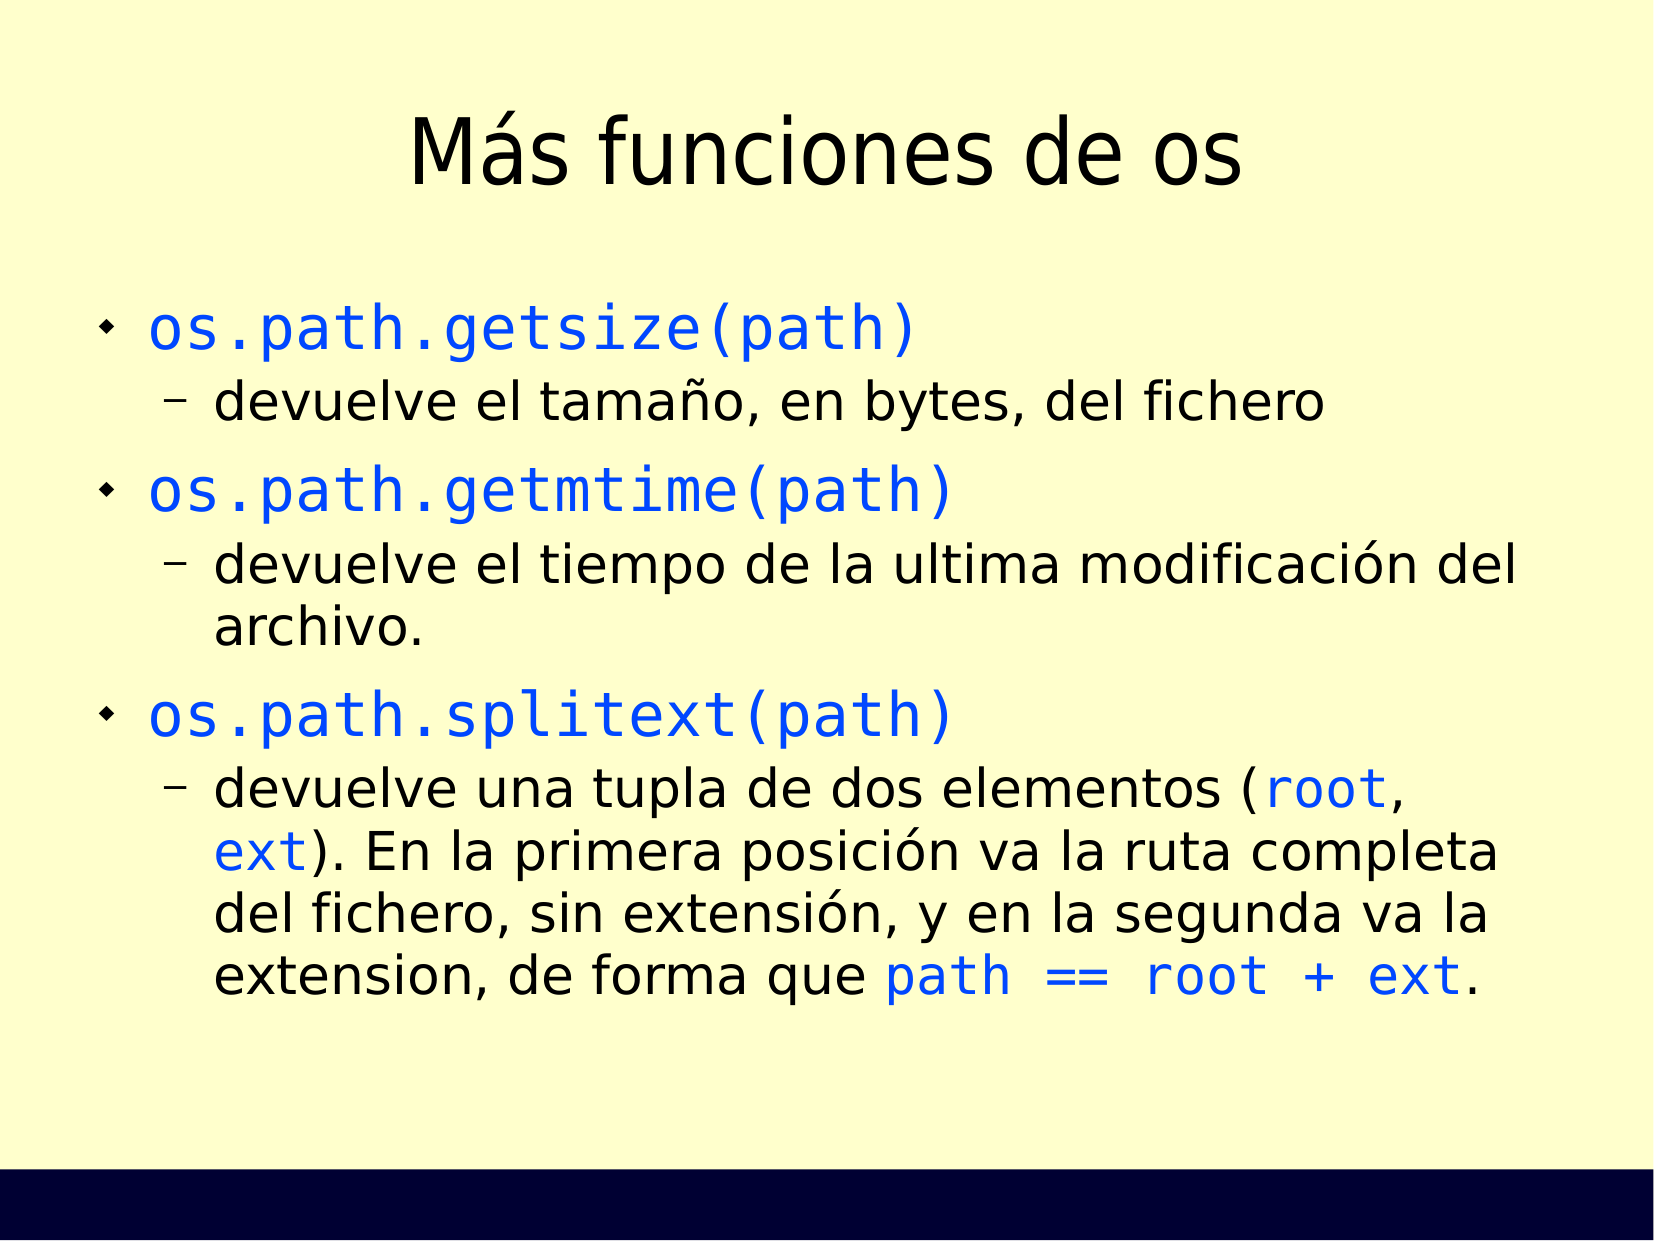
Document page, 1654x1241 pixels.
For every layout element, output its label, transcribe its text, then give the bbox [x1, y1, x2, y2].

title Más funciones de os [82, 49, 1571, 257]
list os.path.getsize(path) devuelve el tamaño, en bytes, del fichero os.path.getmtime(path) devuelve el tiempo de la ultima modificación del archivo. os.path.splitext(path) devuelve una tupla de dos elementos (root, ext). En la primera posición va la ruta completa del fichero, sin extensión, y en la segunda va la extension, de forma que path == root + ext. [82, 290, 1538, 1010]
